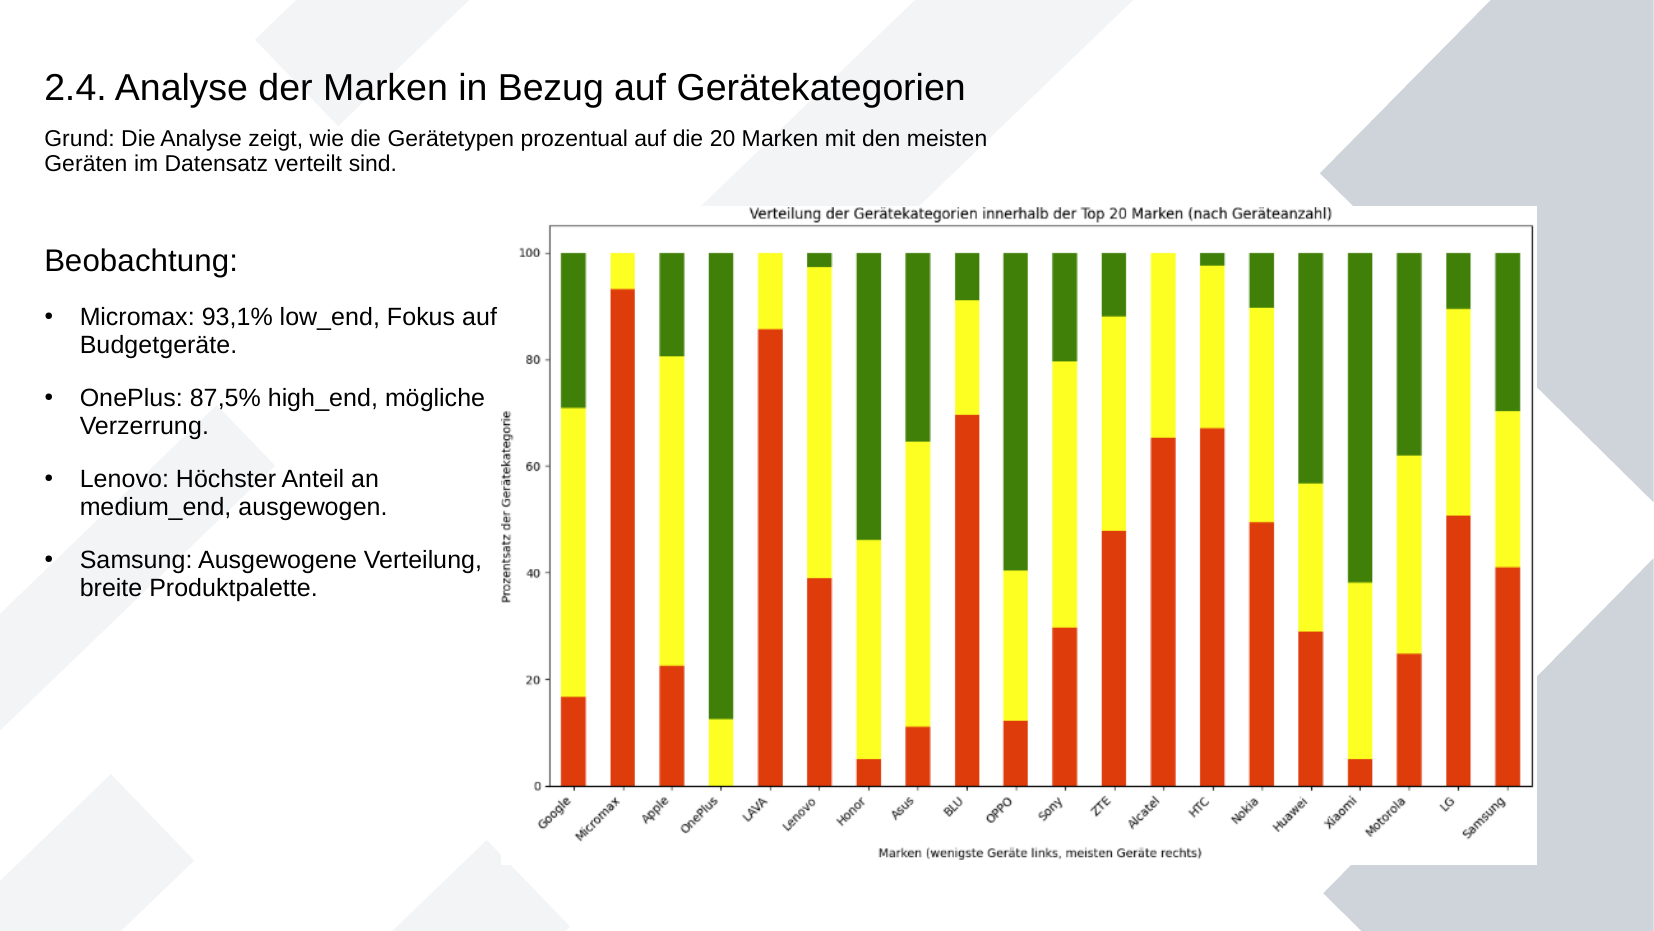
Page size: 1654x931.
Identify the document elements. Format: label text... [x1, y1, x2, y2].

text_box 2.4. Analyse der Marken in Bezug auf Gerätekategorien [29, 59, 1066, 118]
text_box Beobachtung: Micromax: 93,1% low_end, Fokus auf Budgetgeräte. OnePlus: 87,5% high_end, mögliche Verzerrung. Lenovo: Höchster Anteil an medium_end, ausgewogen. Samsung: Ausgewogene Verteilung, breite Produktpalette. [29, 236, 532, 916]
picture [501, 206, 1537, 866]
text_box Grund: Die Analyse zeigt, wie die Gerätetypen prozentual auf die 20 Marken mit den meisten Geräten im Datensatz verteilt sind. [29, 118, 1066, 236]
